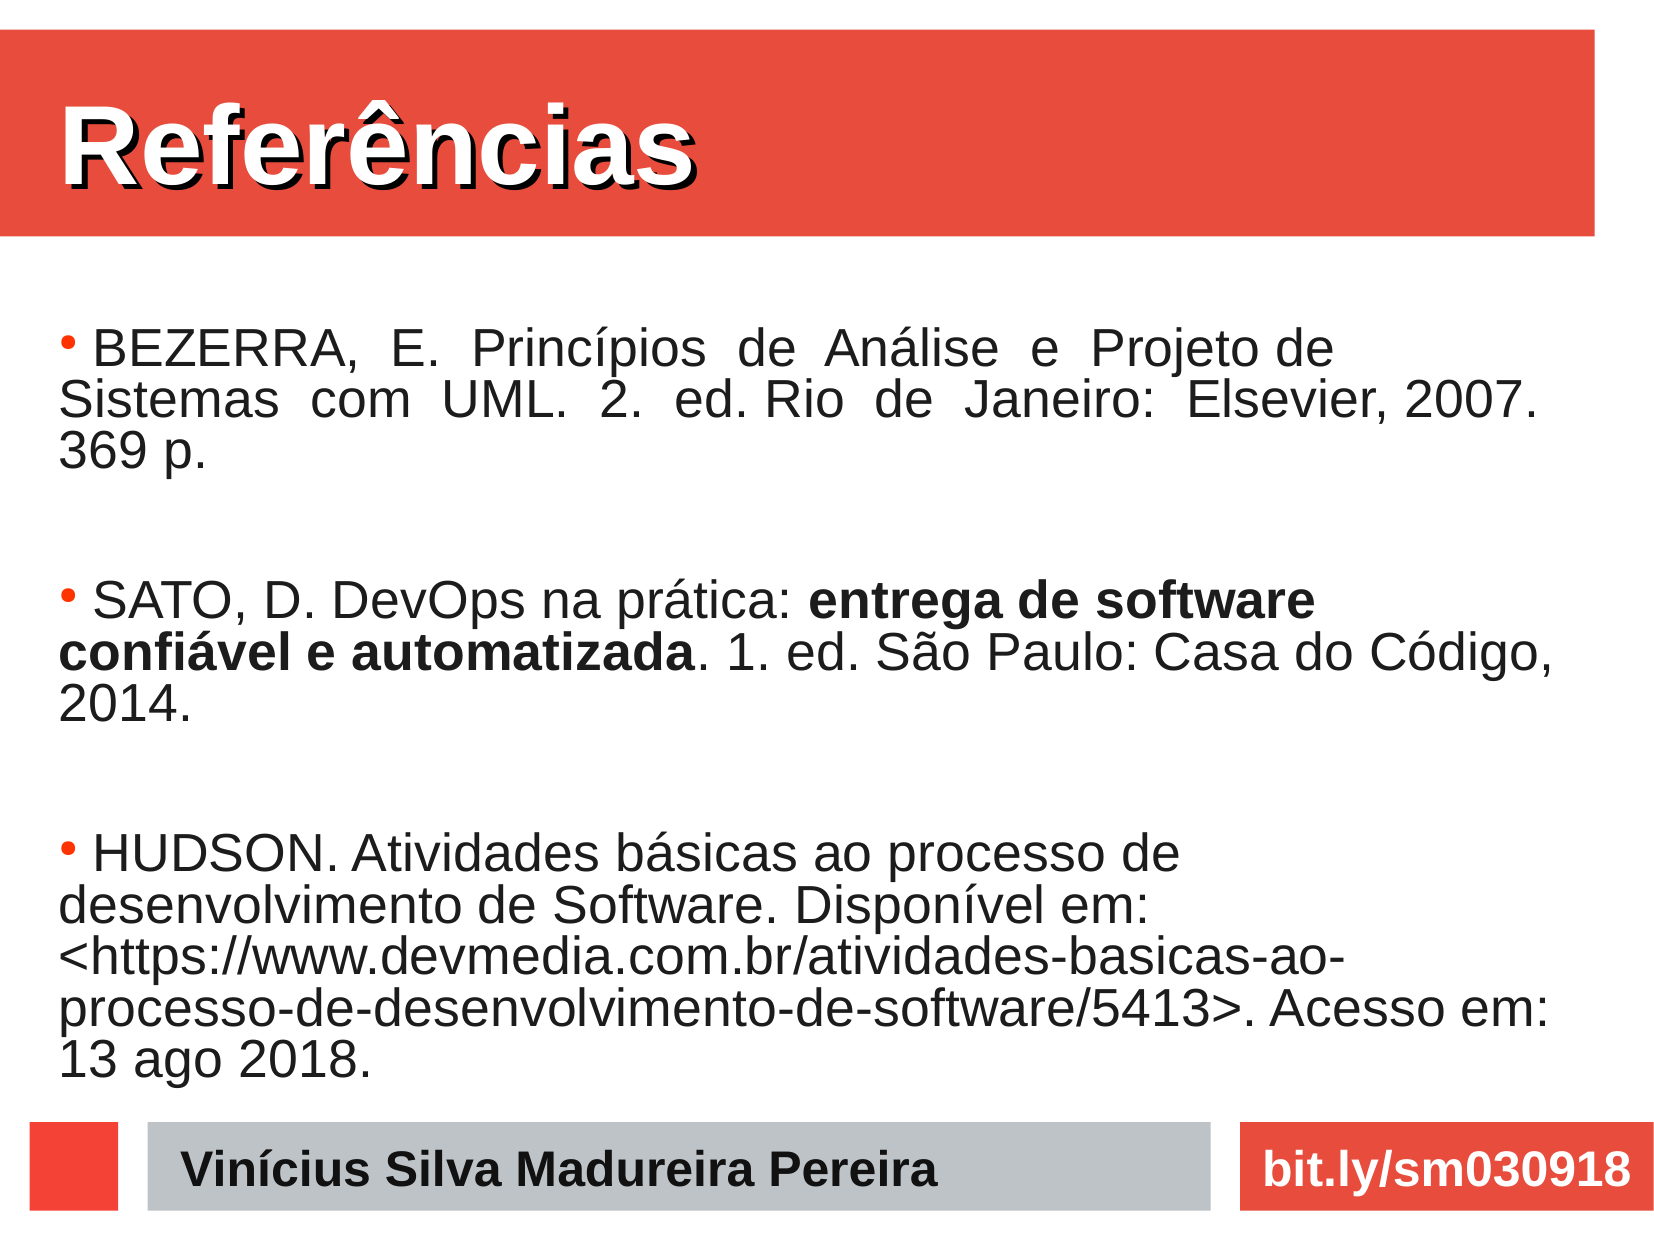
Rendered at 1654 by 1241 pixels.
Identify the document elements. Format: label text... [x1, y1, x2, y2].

list BEZERRA, E. Princípios de Análise e Projeto de Sistemas com UML. 2. ed. Rio de Janeiro: Elsevier, 2007. 369 p. SATO, D. DevOps na prática: entrega de software confiável e automatizada. 1. ed. São Paulo: Casa do Código, 2014. HUDSON. Atividades básicas ao processo de desenvolvimento de Software. Disponível em: <https://www.devmedia.com.br/atividades-basicas-ao-processo-de-desenvolvimento-de-software/5413>. Acesso em: 13 ago 2018. [59, 324, 1565, 1093]
title Referências [59, 59, 1595, 207]
text_box bit.ly/sm030918 [1228, 1133, 1654, 1205]
text_box Vinícius Silva Madureira Pereira [165, 1133, 1170, 1205]
